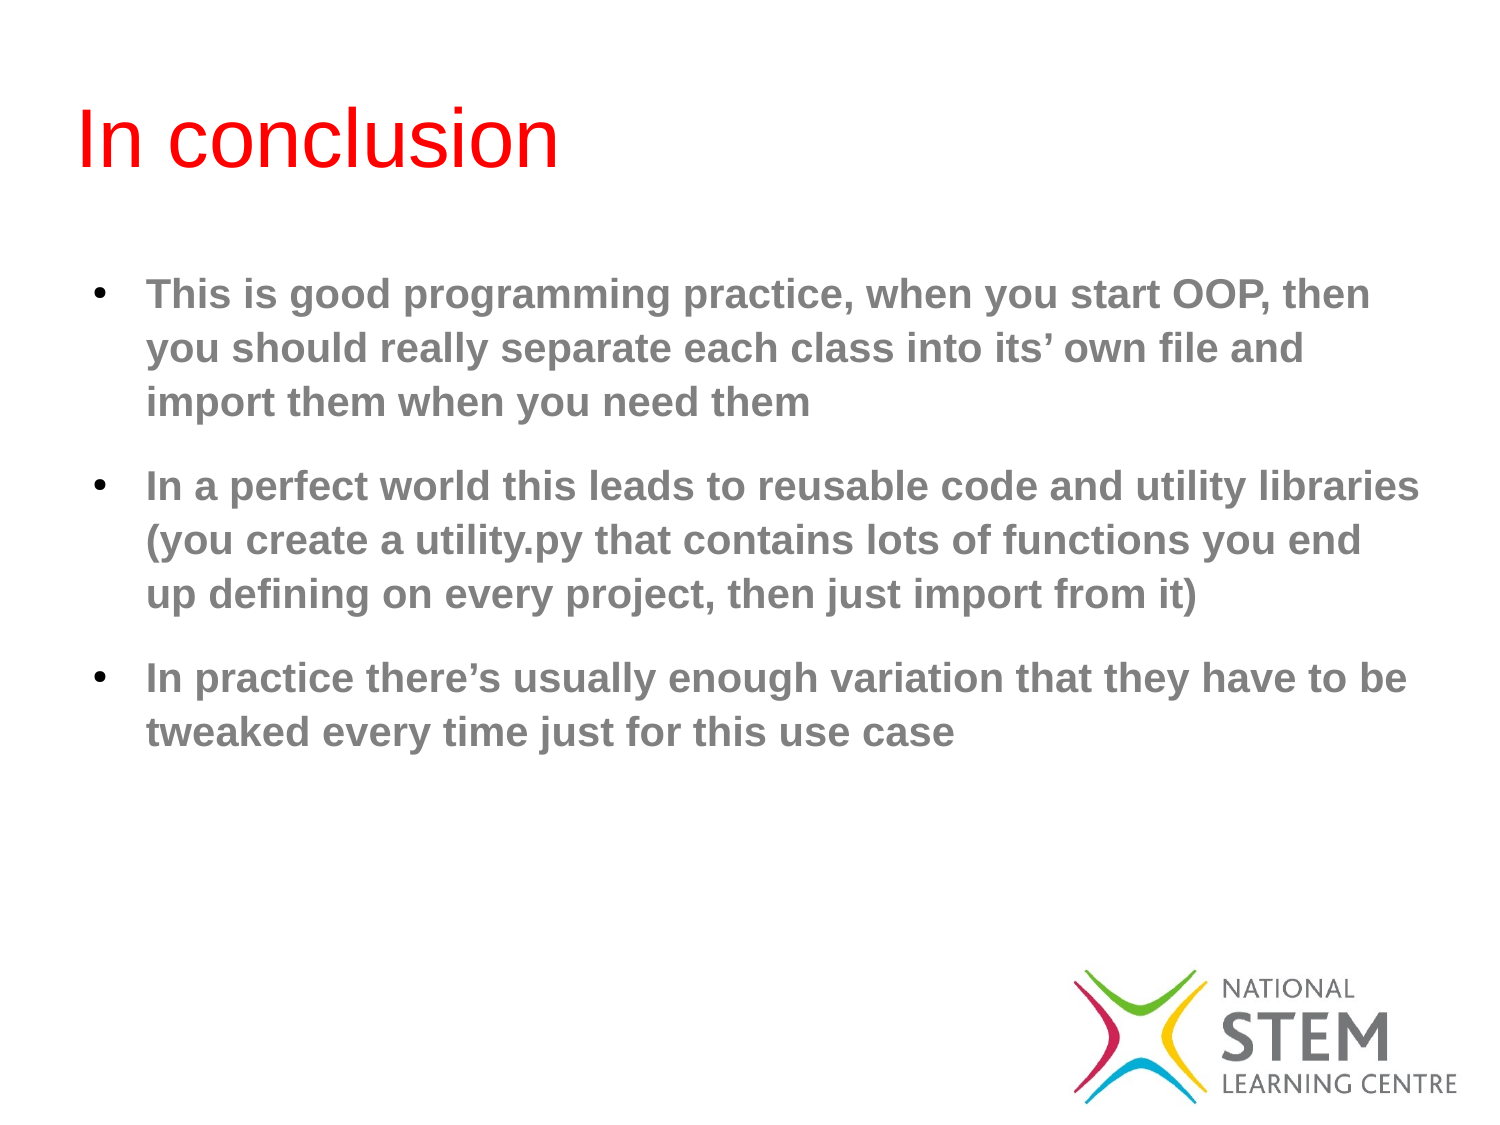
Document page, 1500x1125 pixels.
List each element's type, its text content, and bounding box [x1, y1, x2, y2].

list This is good programming practice, when you start OOP, then you should really separate each class into its’ own file and import them when you need them In a perfect world this leads to reusable code and utility libraries (you create a utility.py that contains lots of functions you end up defining on every project, then just import from it) In practice there’s usually enough variation that they have to be tweaked every time just for this use case [75, 263, 1425, 916]
title In conclusion [75, 44, 1425, 233]
picture [1057, 953, 1472, 1120]
